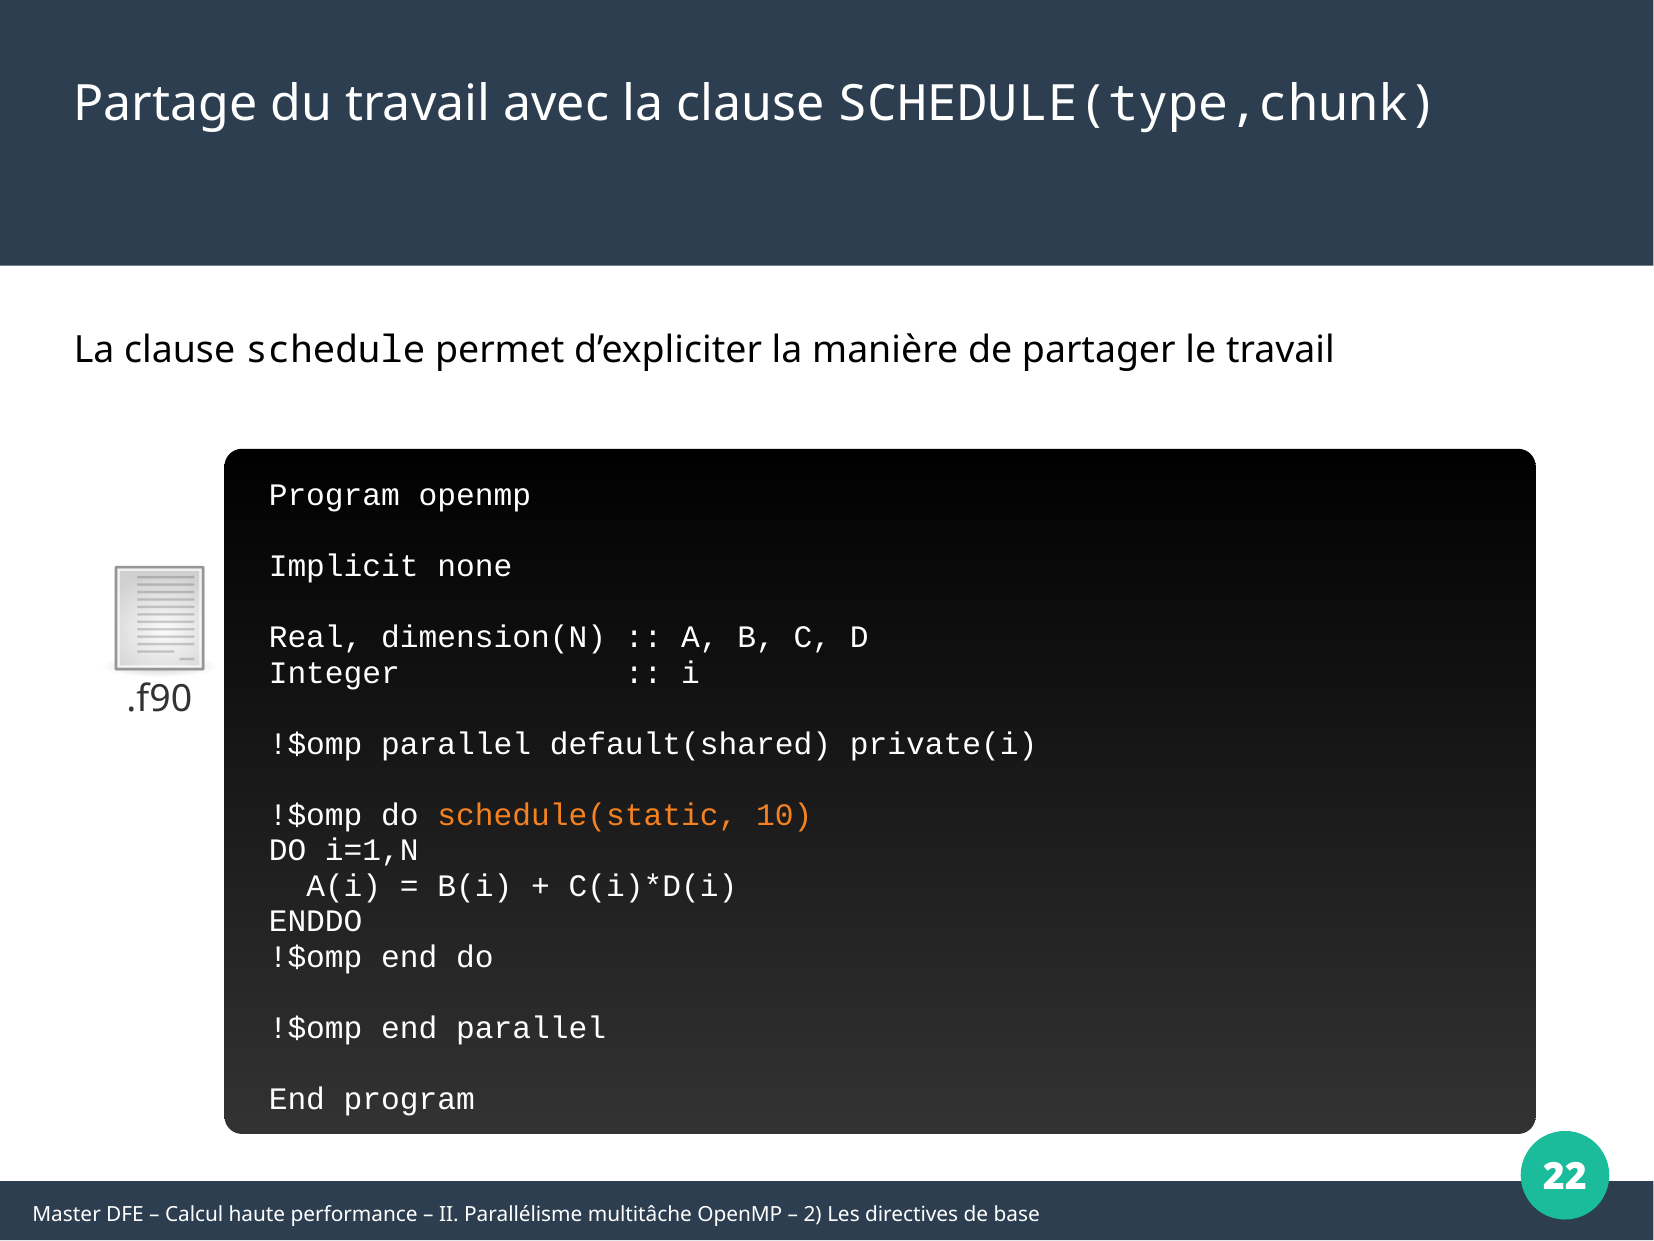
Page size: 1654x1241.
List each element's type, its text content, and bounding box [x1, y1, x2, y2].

picture [100, 561, 219, 663]
text_box Partage du travail avec la clause SCHEDULE(type,chunk) [59, 59, 1477, 209]
text_box [224, 448, 1536, 1134]
text_box .f90 [82, 663, 237, 730]
text_box Program openmp Implicit none Real, dimension(N) :: A, B, C, D Integer :: i !$omp parallel default(shared) private(i) !$omp do schedule(static, 10) DO i=1,N A(i) = B(i) + C(i)*D(i) ENDDO !$omp end do !$omp end parallel End program [254, 472, 1524, 1127]
text_box La clause schedule permet d’expliciter la manière de partager le travail [59, 314, 1630, 483]
text_box Master DFE – Calcul haute performance – II. Parallélisme multitâche OpenMP – 2) Les directives de base [17, 1191, 1436, 1235]
